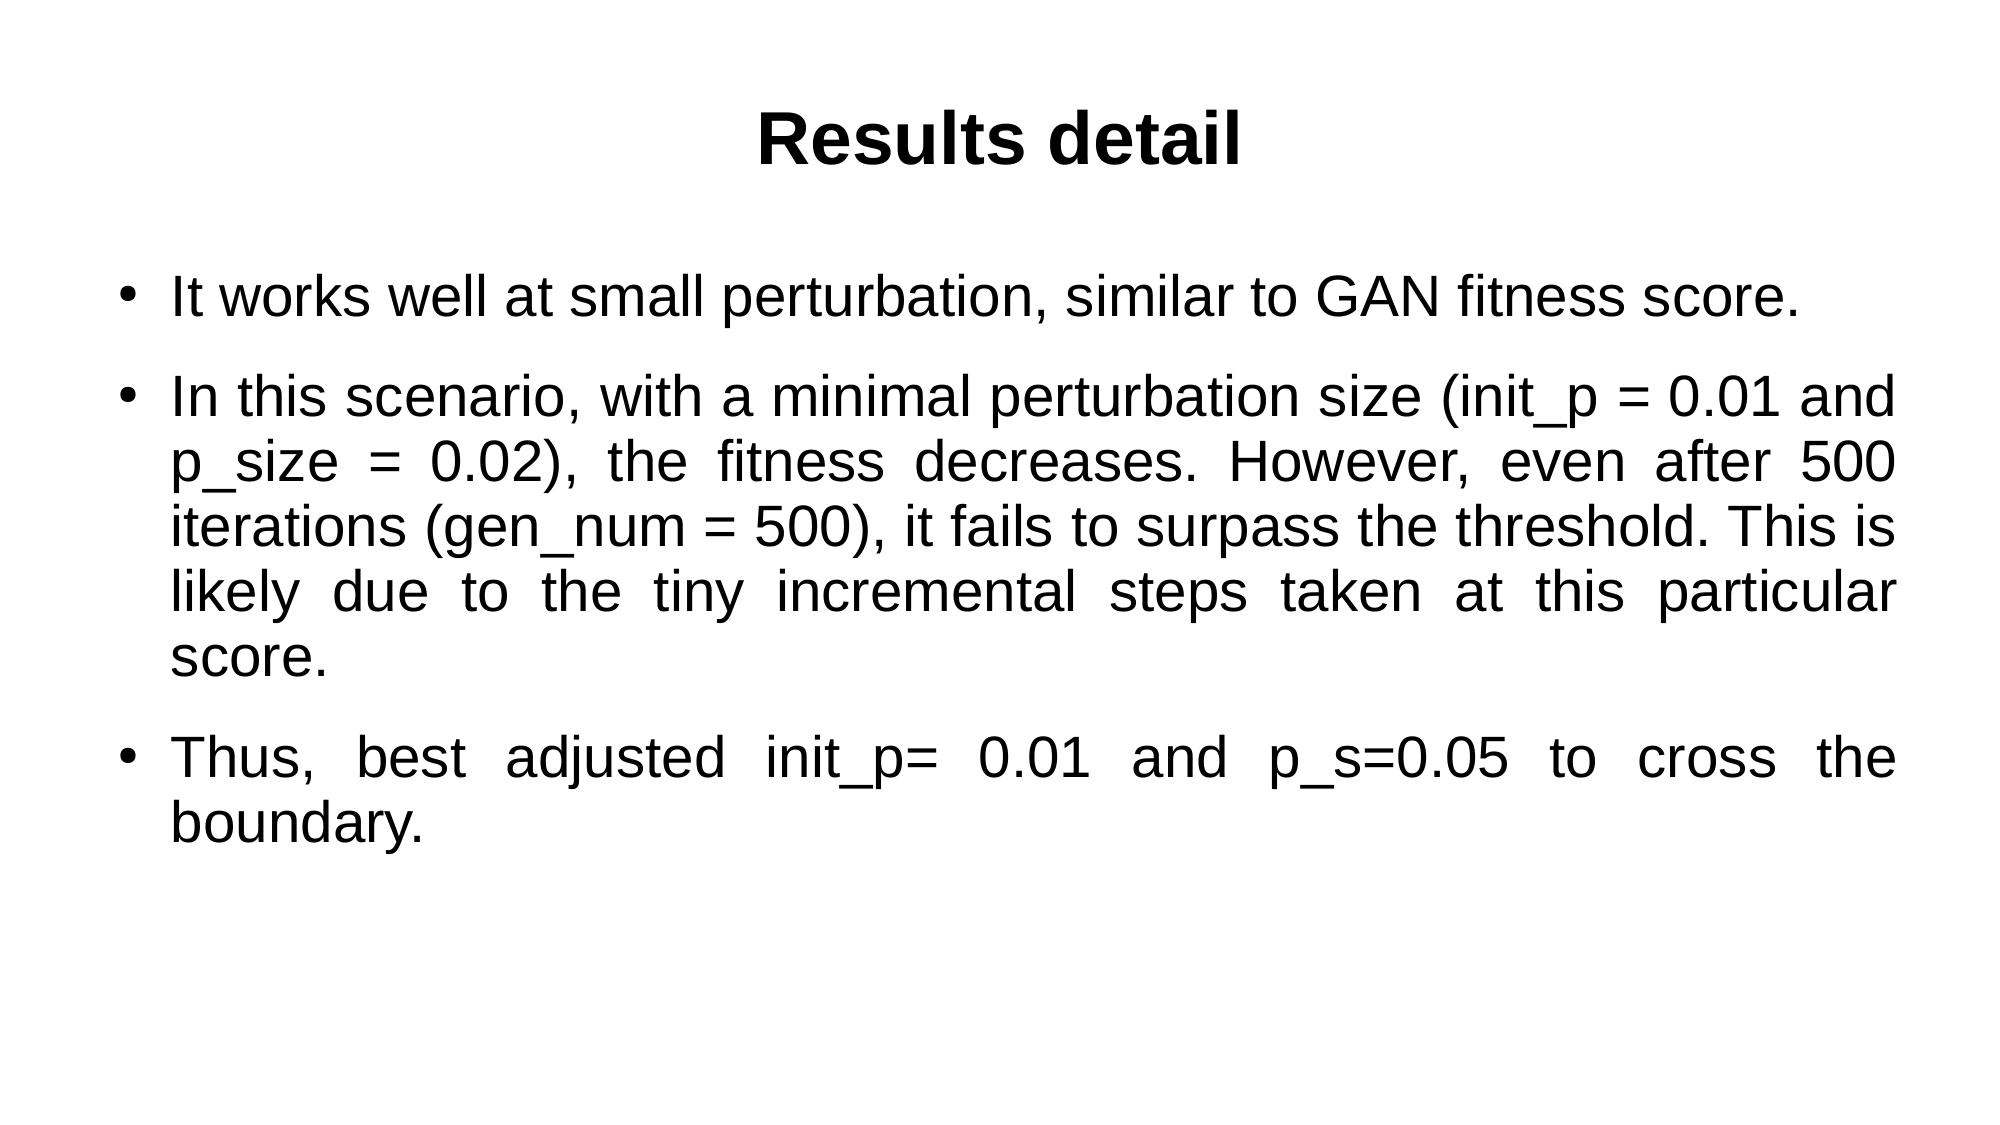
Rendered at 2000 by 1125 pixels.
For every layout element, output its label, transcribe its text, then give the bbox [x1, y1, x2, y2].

list It works well at small perturbation, similar to GAN fitness score. In this scenario, with a minimal perturbation size (init_p = 0.01 and p_size = 0.02), the fitness decreases. However, even after 500 iterations (gen_num = 500), it fails to surpass the threshold. This is likely due to the tiny incremental steps taken at this particular score. Thus, best adjusted init_p= 0.01 and p_s=0.05 to cross the boundary. [99, 263, 1900, 916]
title Results detail [99, 44, 1900, 233]
